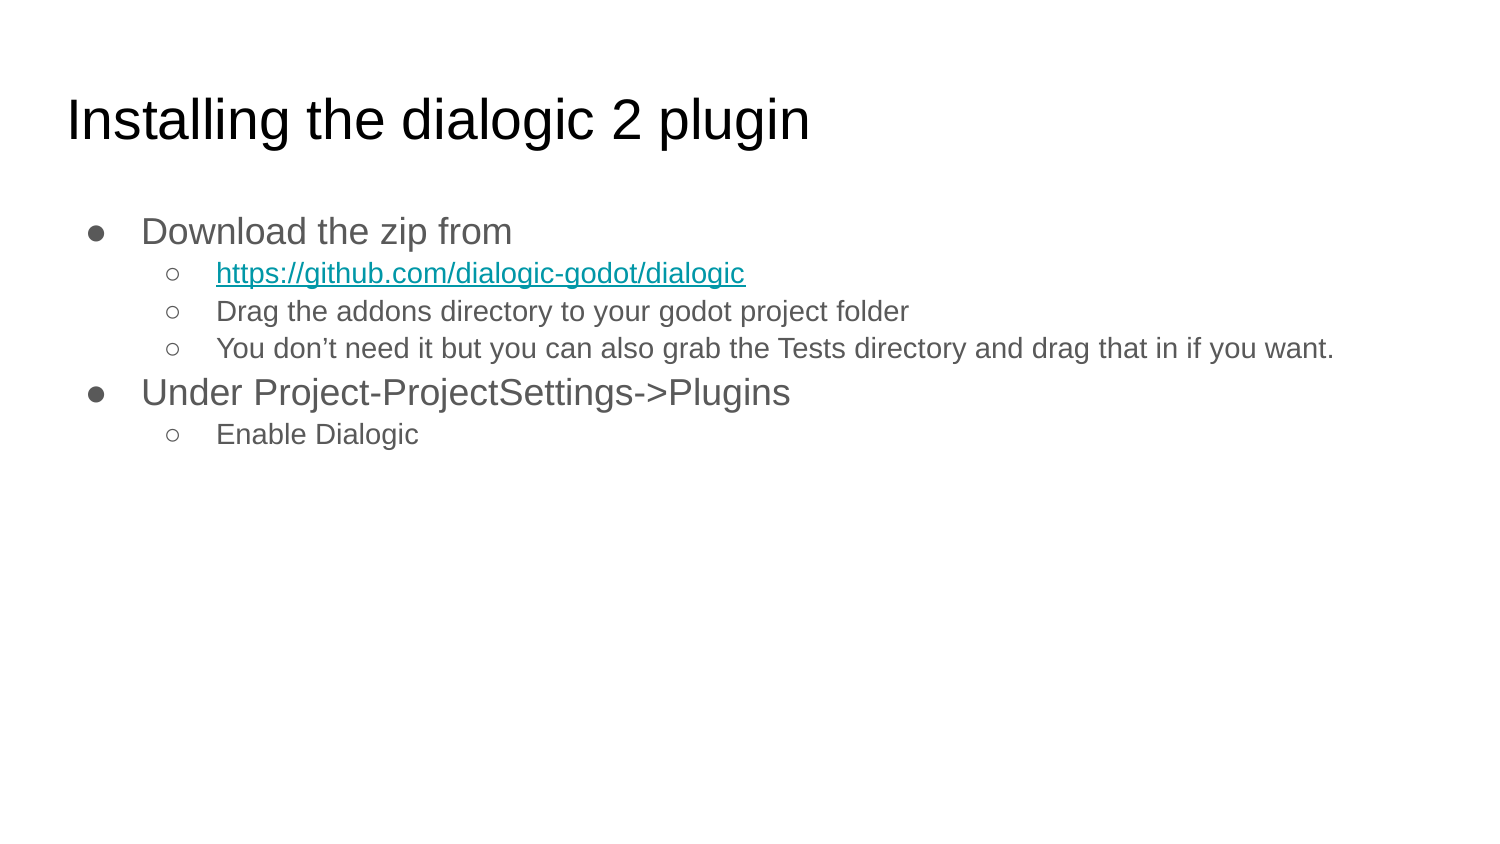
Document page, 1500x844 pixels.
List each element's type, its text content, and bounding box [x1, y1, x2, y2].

title Installing the dialogic 2 plugin [51, 72, 1449, 167]
list Download the zip from https://github.com/dialogic-godot/dialogic Drag the addons directory to your godot project folder You don’t need it but you can also grab the Tests directory and drag that in if you want. Under Project-ProjectSettings->Plugins Enable Dialogic [51, 189, 1449, 750]
